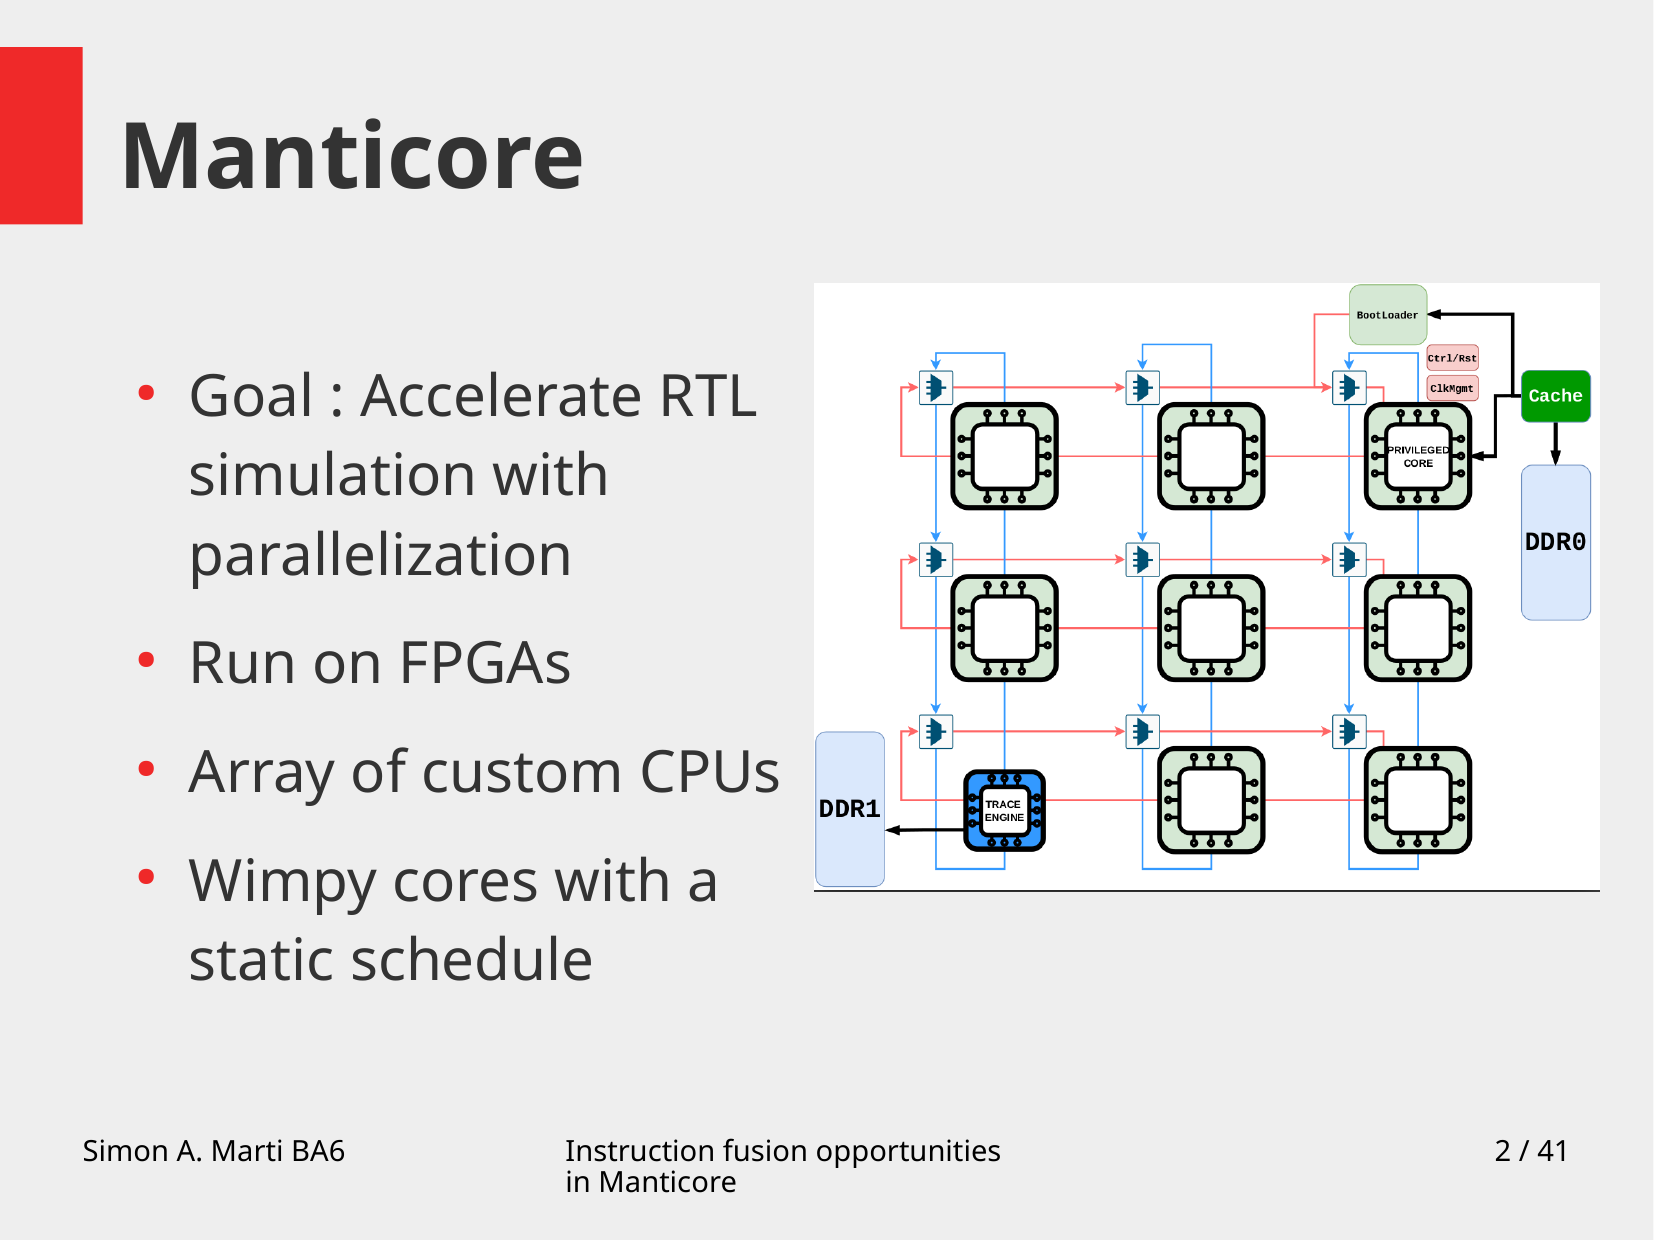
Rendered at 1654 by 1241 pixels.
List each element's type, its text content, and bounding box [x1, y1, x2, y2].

list Goal : Accelerate RTL simulation with parallelization Run on FPGAs Array of custom CPUs Wimpy cores with a static schedule [118, 354, 875, 1074]
picture [814, 283, 1600, 892]
title Manticore [118, 49, 1571, 257]
